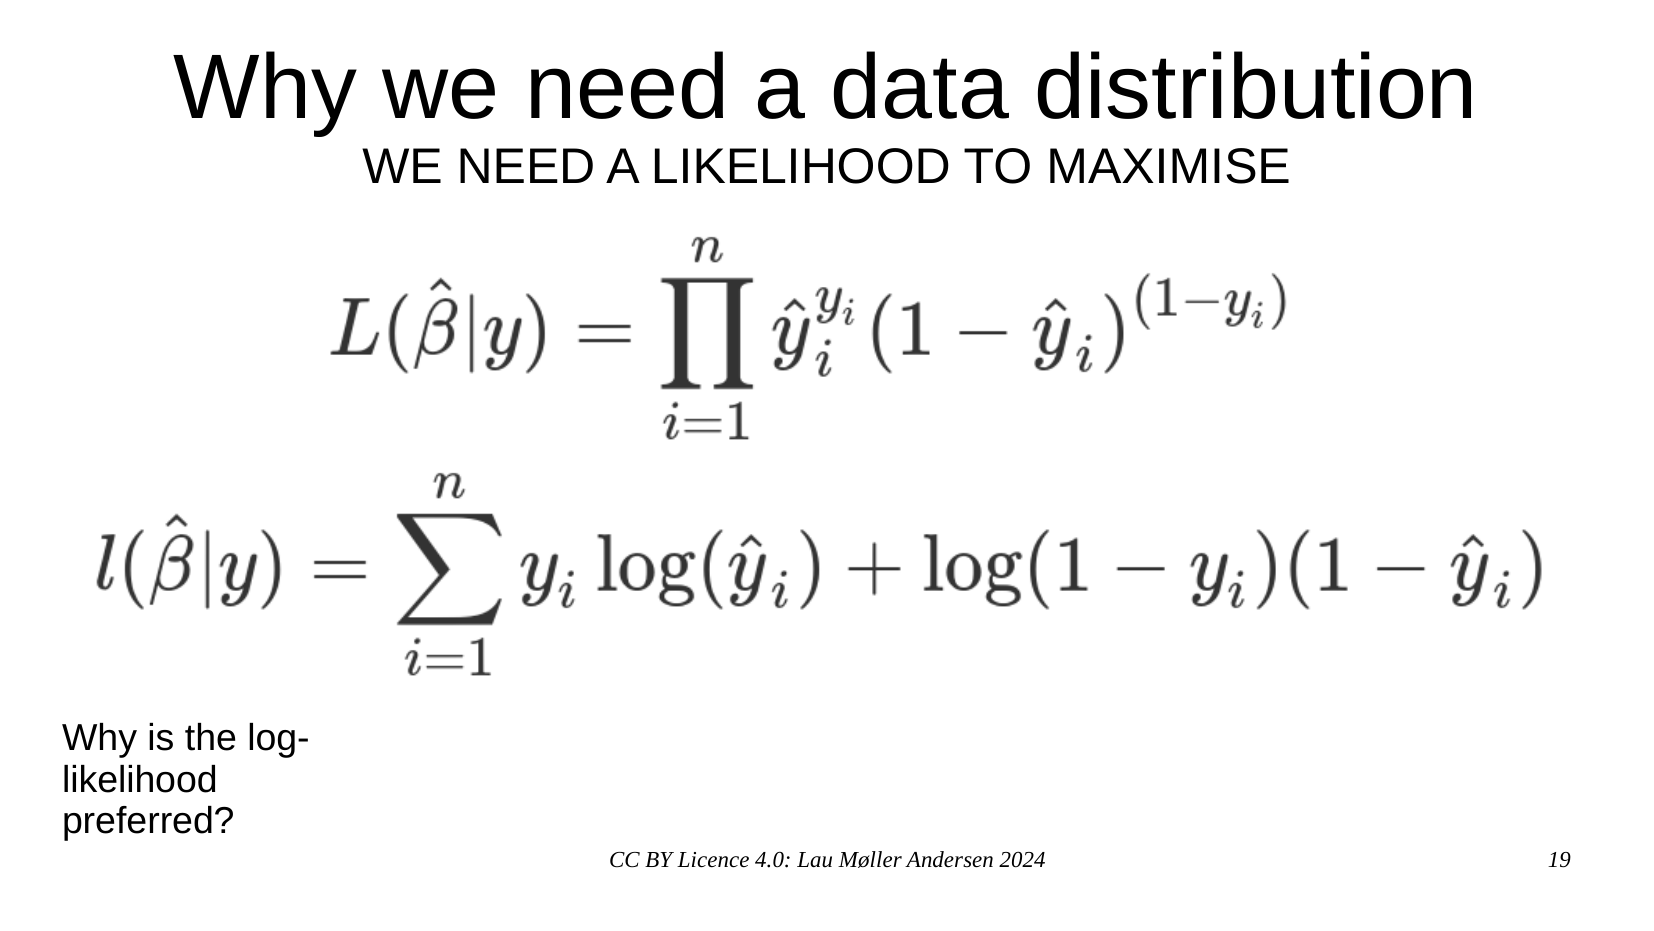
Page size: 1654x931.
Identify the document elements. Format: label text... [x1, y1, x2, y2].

picture [94, 464, 1548, 686]
title Why we need a data distribution WE NEED A LIKELIHOOD TO MAXIMISE [82, 35, 1571, 194]
picture [101, 228, 1524, 449]
text_box Why is the log-likelihood preferred? [47, 708, 343, 850]
